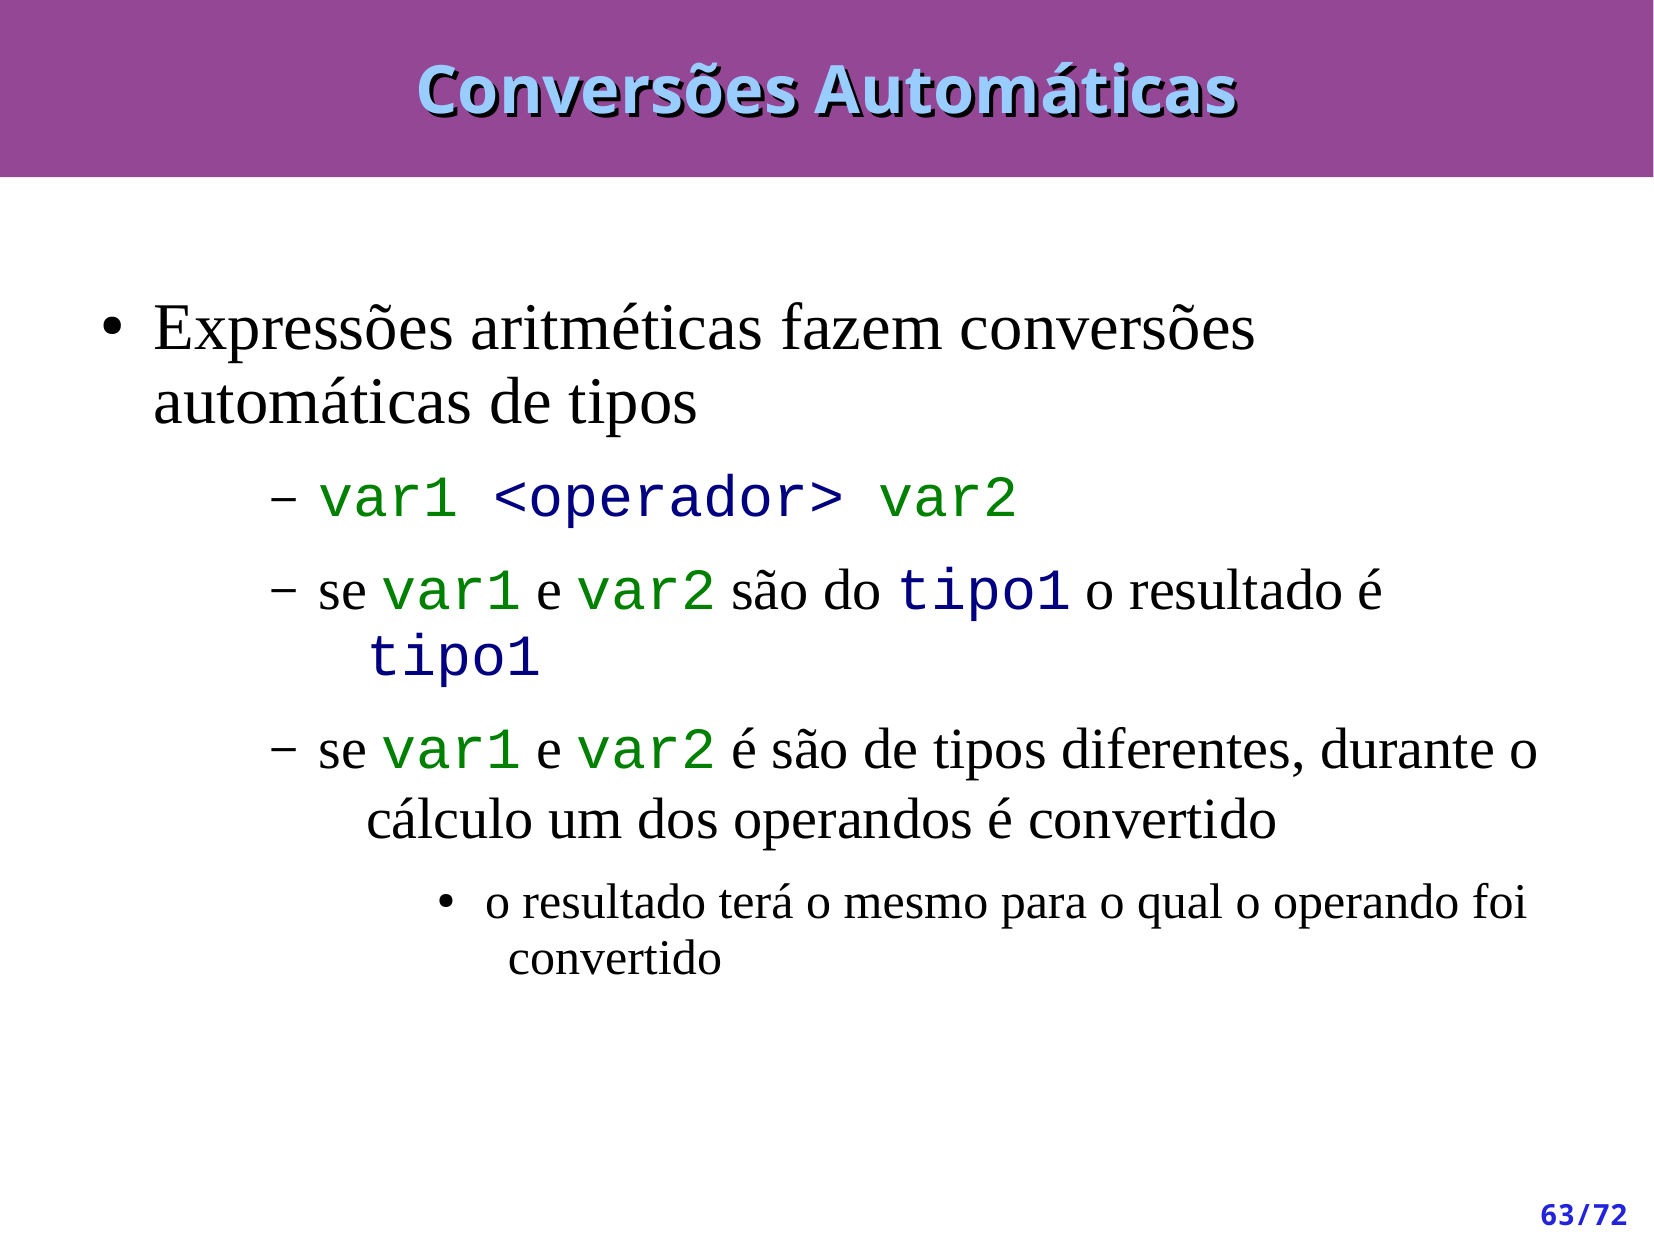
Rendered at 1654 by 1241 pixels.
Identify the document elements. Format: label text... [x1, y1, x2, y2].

list Expressões aritméticas fazem conversões automáticas de tipos var1 <operador> var2 se var1 e var2 são do tipo1 o resultado é tipo1 se var1 e var2 é são de tipos diferentes, durante o cálculo um dos operandos é convertido o resultado terá o mesmo para o qual o operando foi convertido [82, 290, 1571, 1109]
title Conversões Automáticas [82, 0, 1571, 192]
